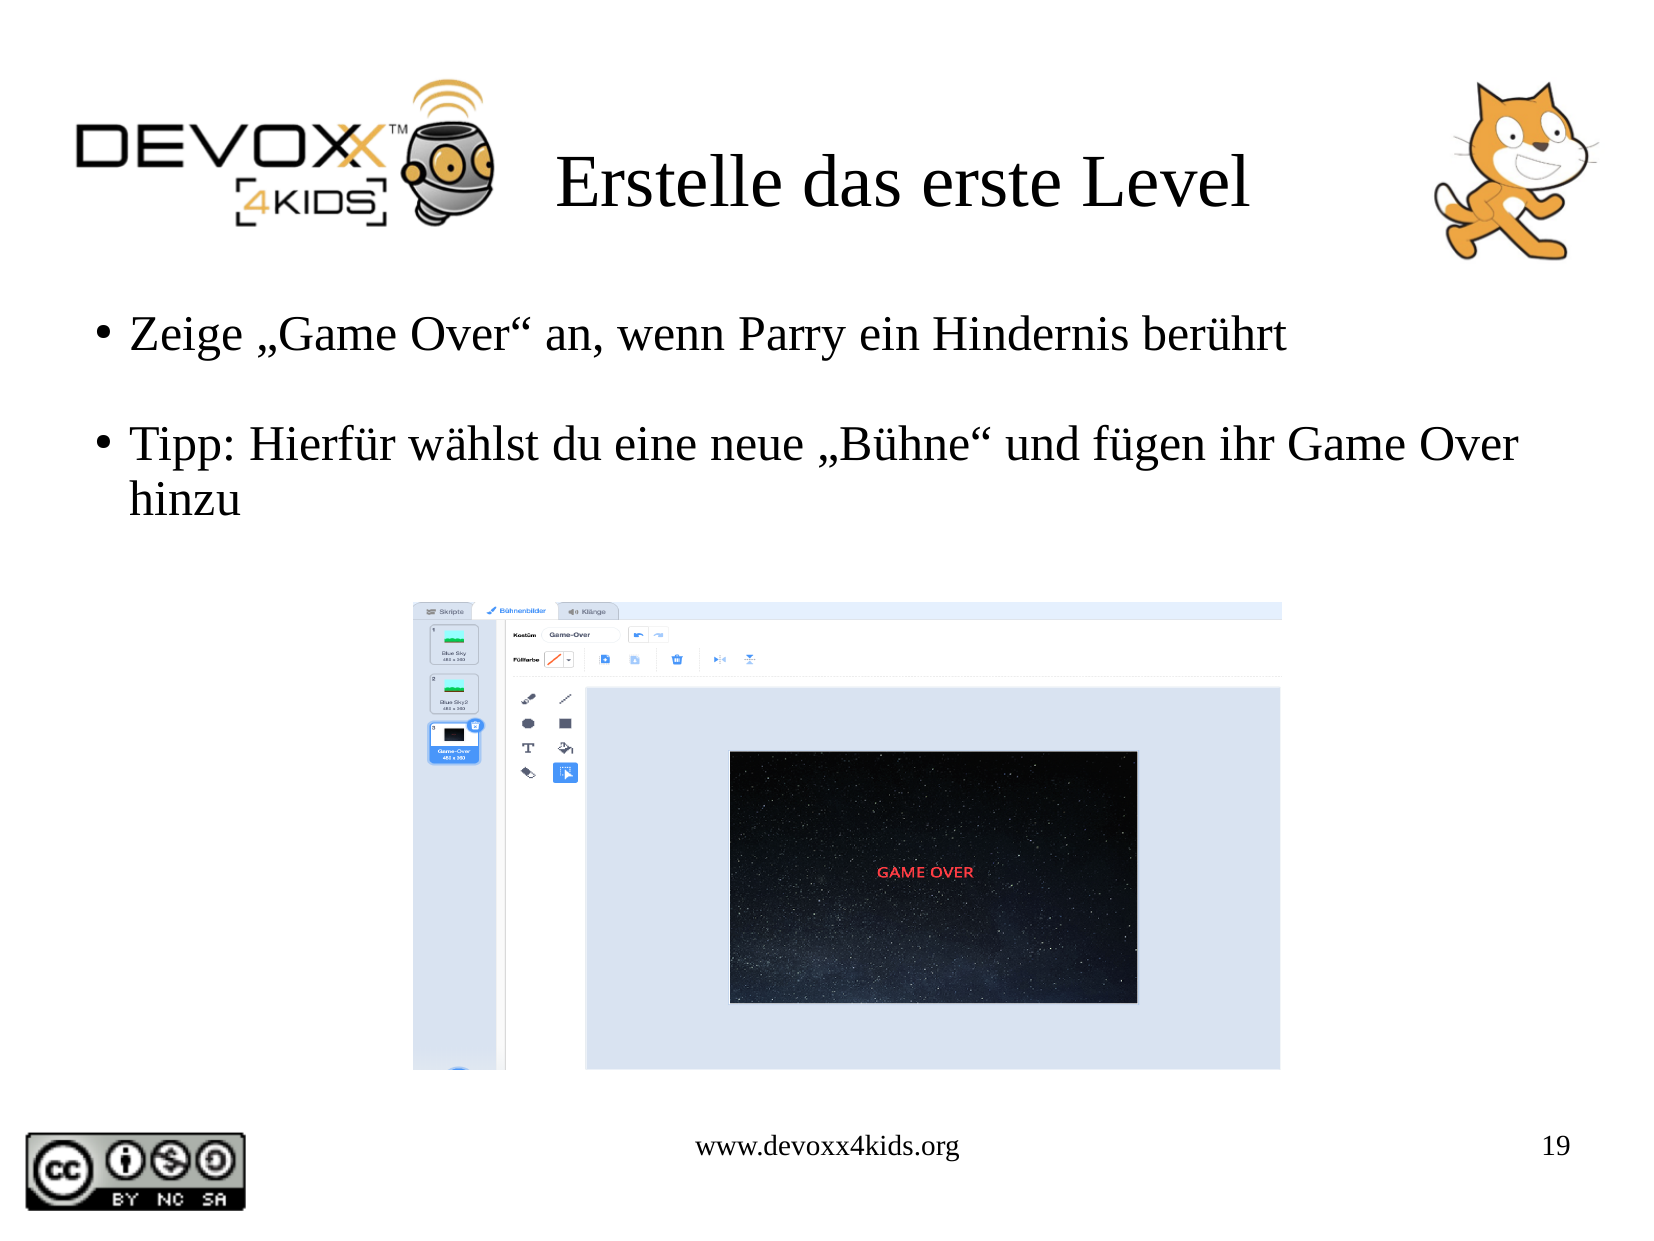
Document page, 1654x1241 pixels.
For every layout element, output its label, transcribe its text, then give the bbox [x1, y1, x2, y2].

subtitle Zeige „Game Over“ an, wenn Parry ein Hindernis berührt Tipp: Hierfür wählst du eine neue „Bühne“ und fügen ihr Game Over hinzu [94, 283, 1583, 549]
picture [14, 1121, 249, 1212]
title Erstelle das erste Level [555, 78, 1347, 283]
picture [413, 602, 1282, 1070]
picture [35, 58, 511, 255]
picture [1431, 54, 1607, 272]
